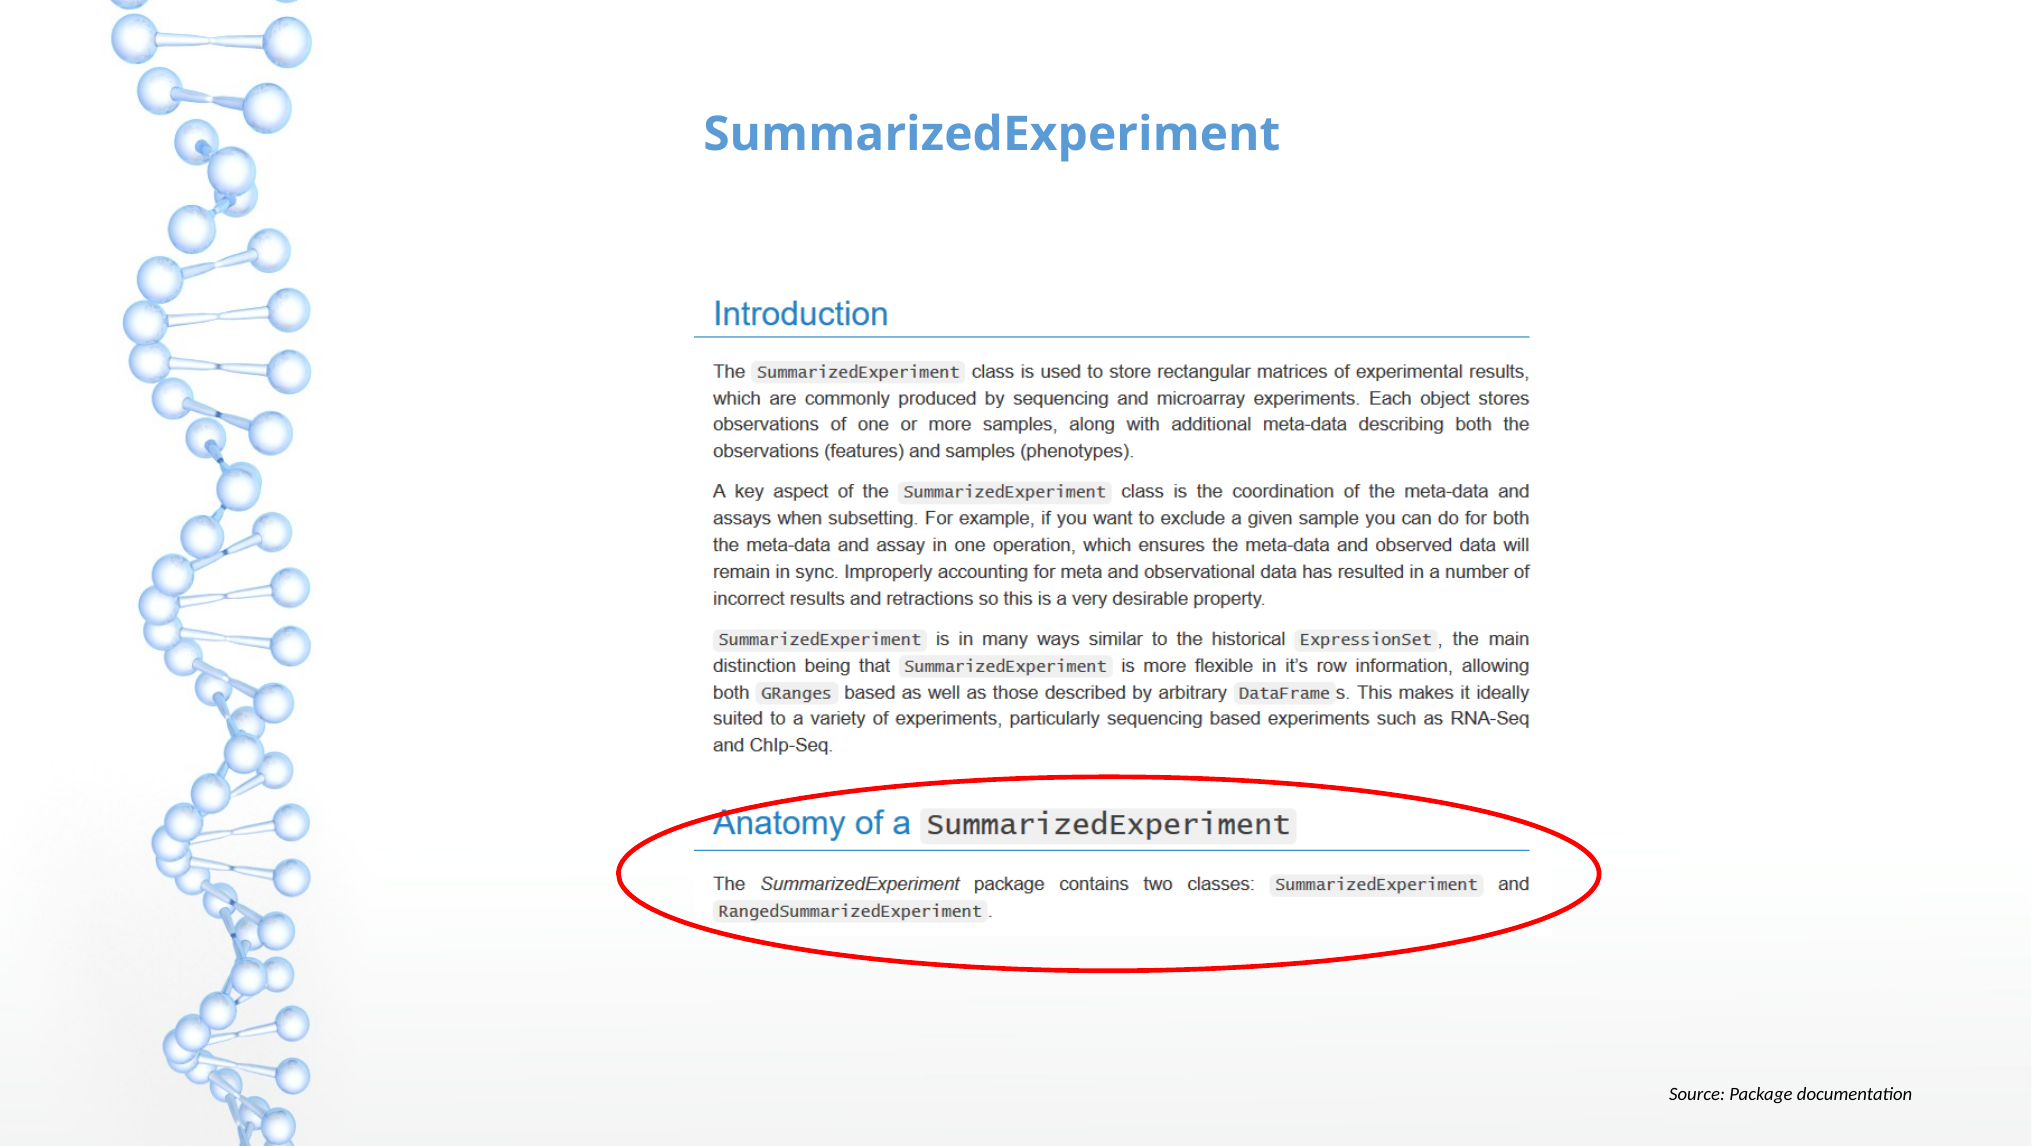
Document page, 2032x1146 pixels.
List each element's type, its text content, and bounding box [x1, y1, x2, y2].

picture [694, 285, 1552, 829]
text_box Source: Package documentation [1654, 1073, 1937, 1112]
text_box SummarizedExperiment [703, 102, 1516, 198]
picture [694, 929, 722, 937]
picture [1495, 919, 1552, 937]
picture [694, 780, 1552, 937]
